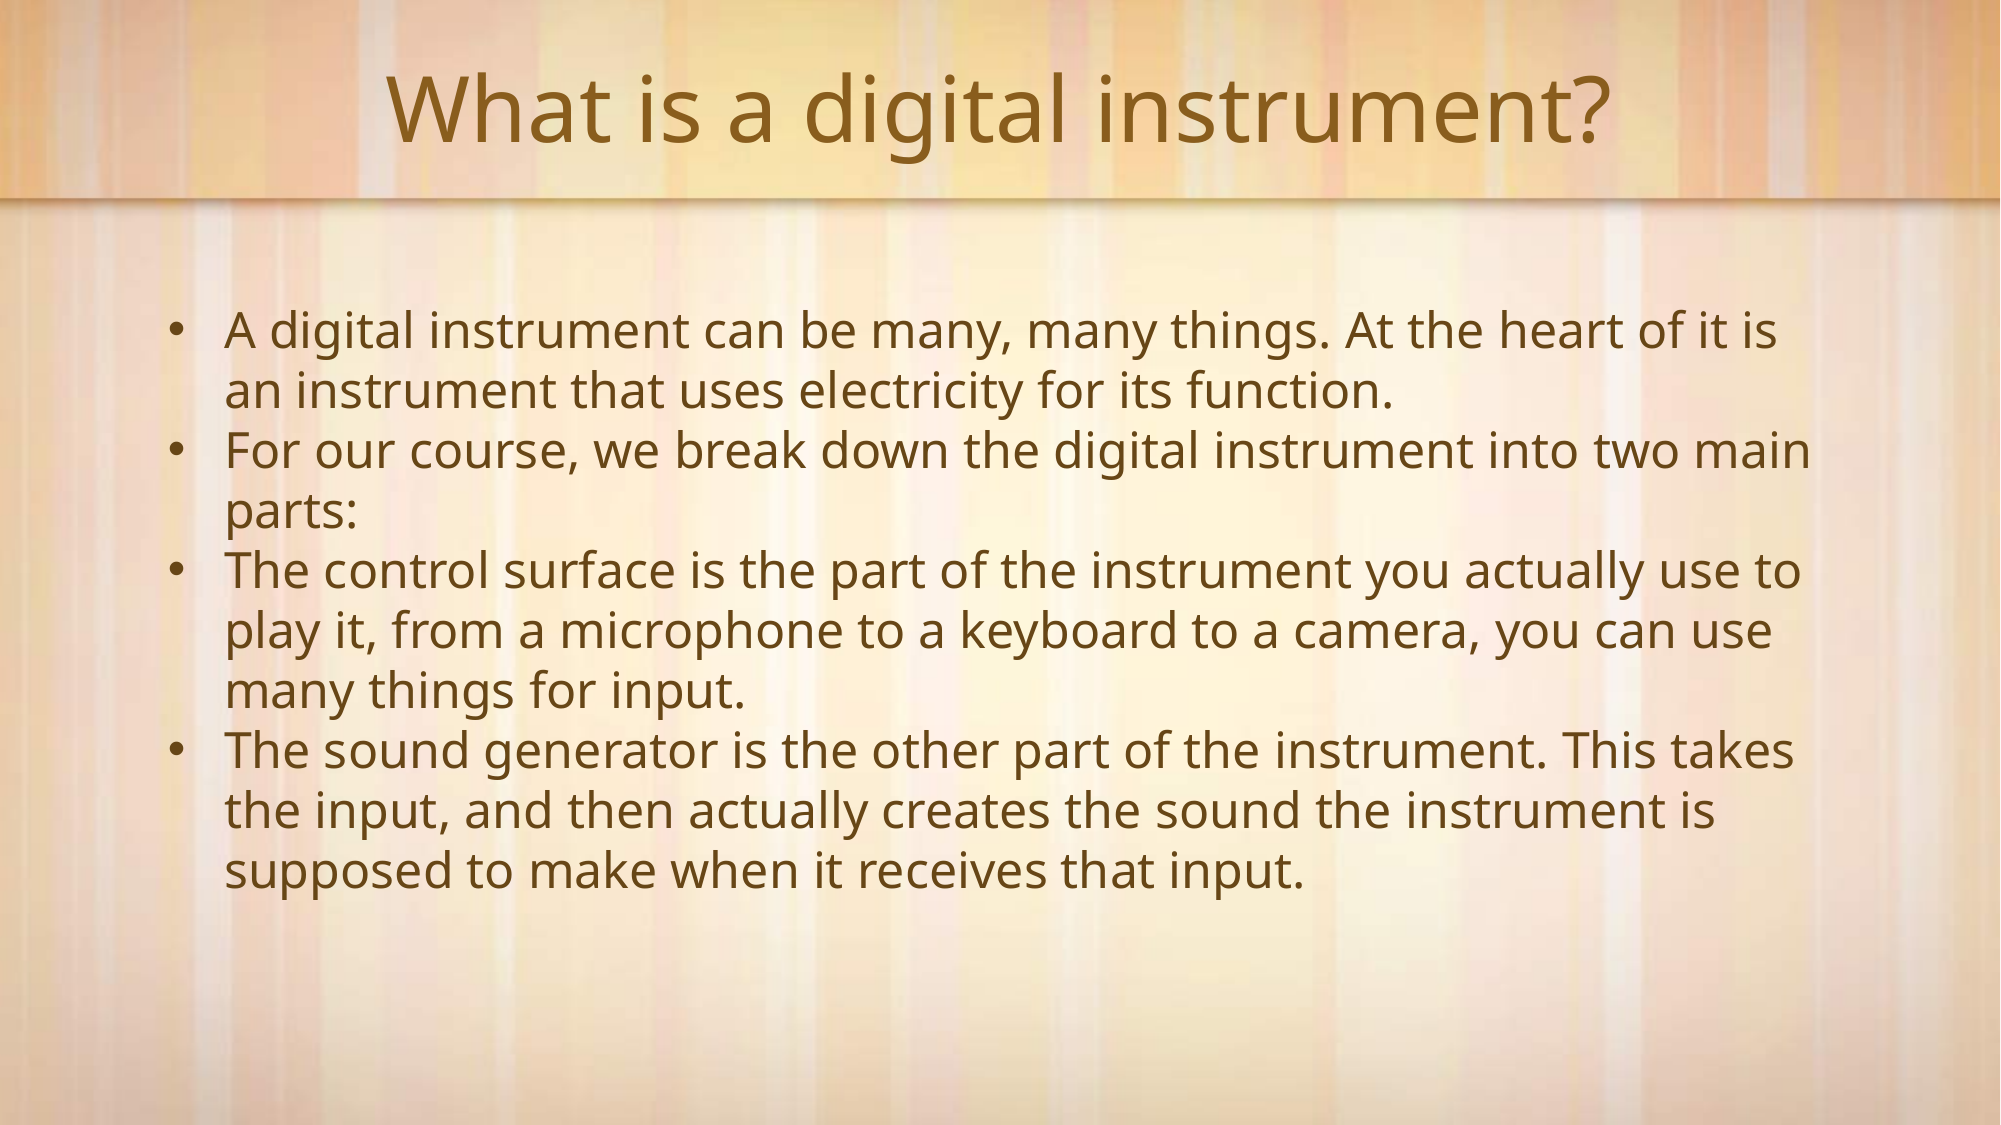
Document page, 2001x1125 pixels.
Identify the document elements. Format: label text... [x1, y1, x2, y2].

list A digital instrument can be many, many things. At the heart of it is an instrument that uses electricity for its function. For our course, we break down the digital instrument into two main parts: The control surface is the part of the instrument you actually use to play it, from a microphone to a keyboard to a camera, you can use many things for input. The sound generator is the other part of the instrument. This takes the input, and then actually creates the sound the instrument is supposed to make when it receives that input. [152, 290, 1848, 1000]
picture [0, 0, 2001, 1125]
title What is a digital instrument? [151, 19, 1849, 192]
